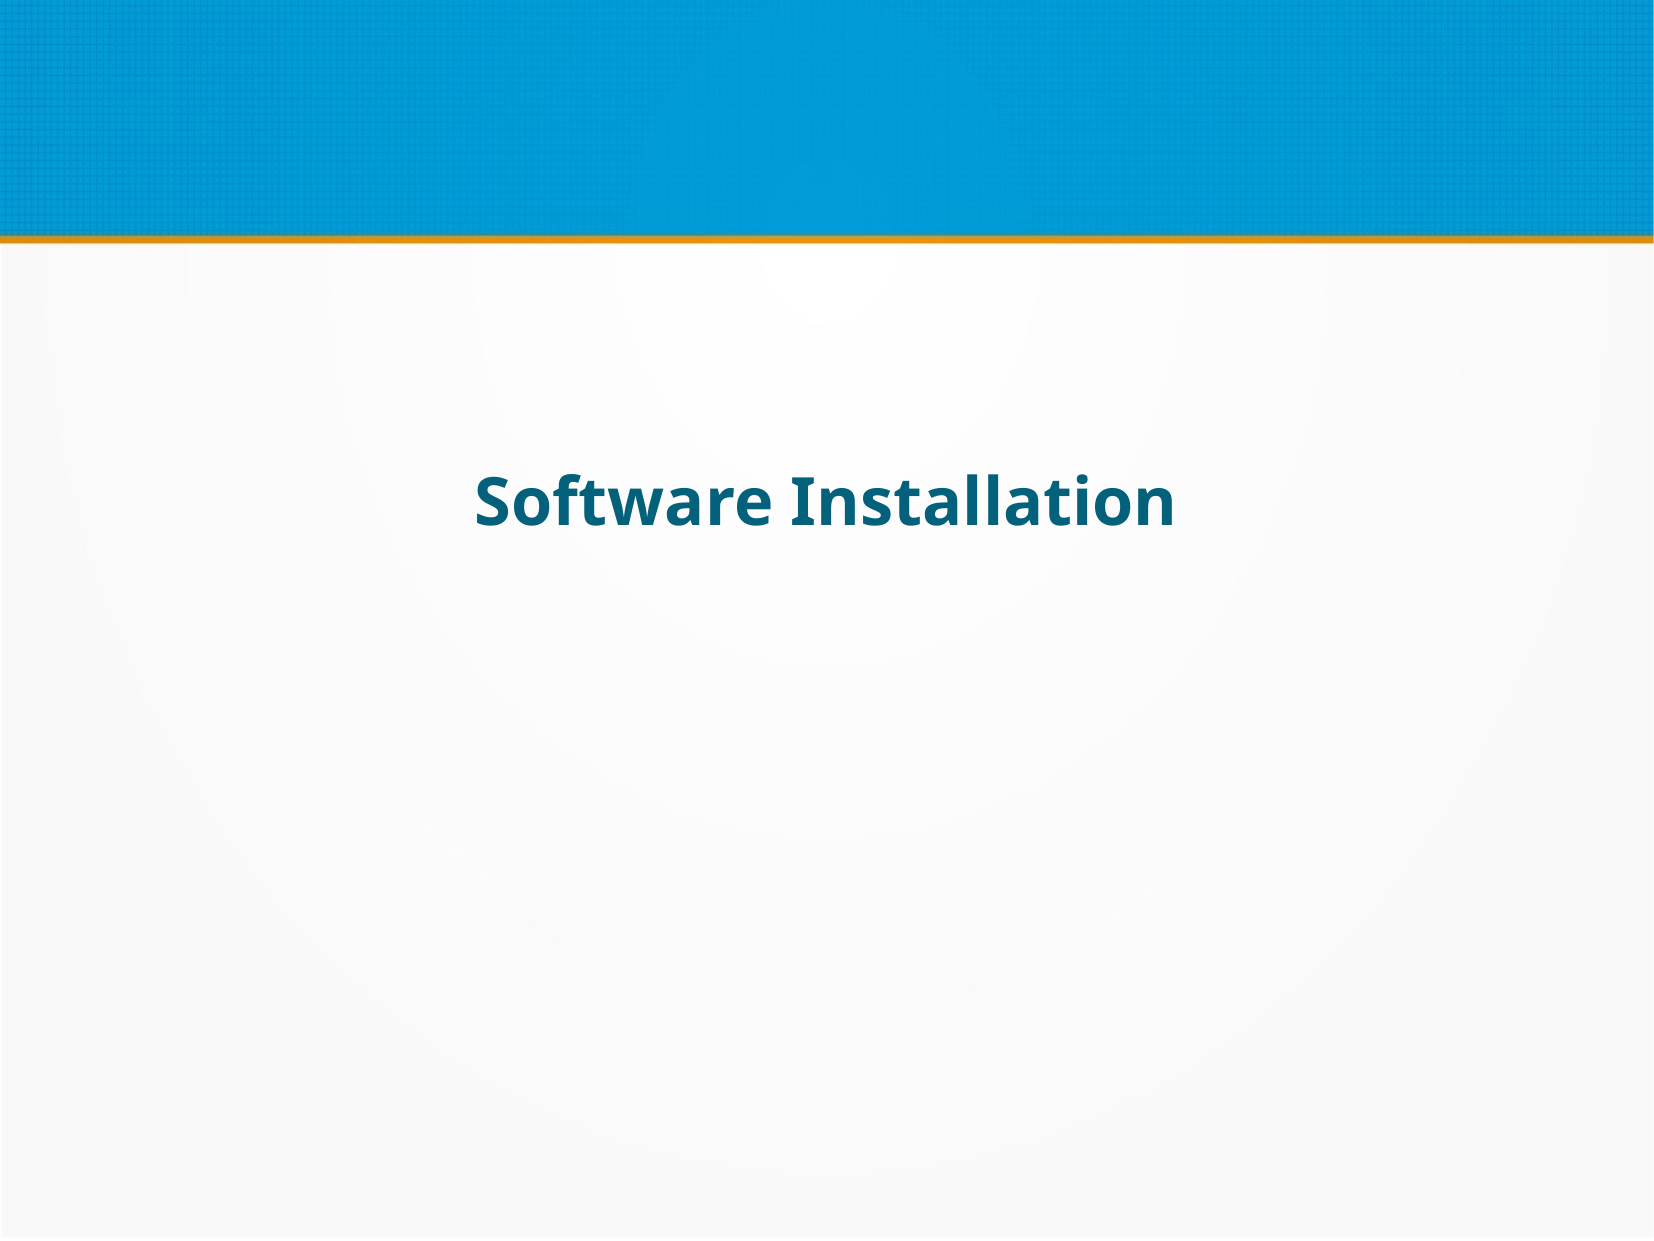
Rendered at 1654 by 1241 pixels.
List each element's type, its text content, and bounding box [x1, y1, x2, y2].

subtitle Software Installation [82, 19, 1571, 980]
picture [0, 233, 1654, 1241]
